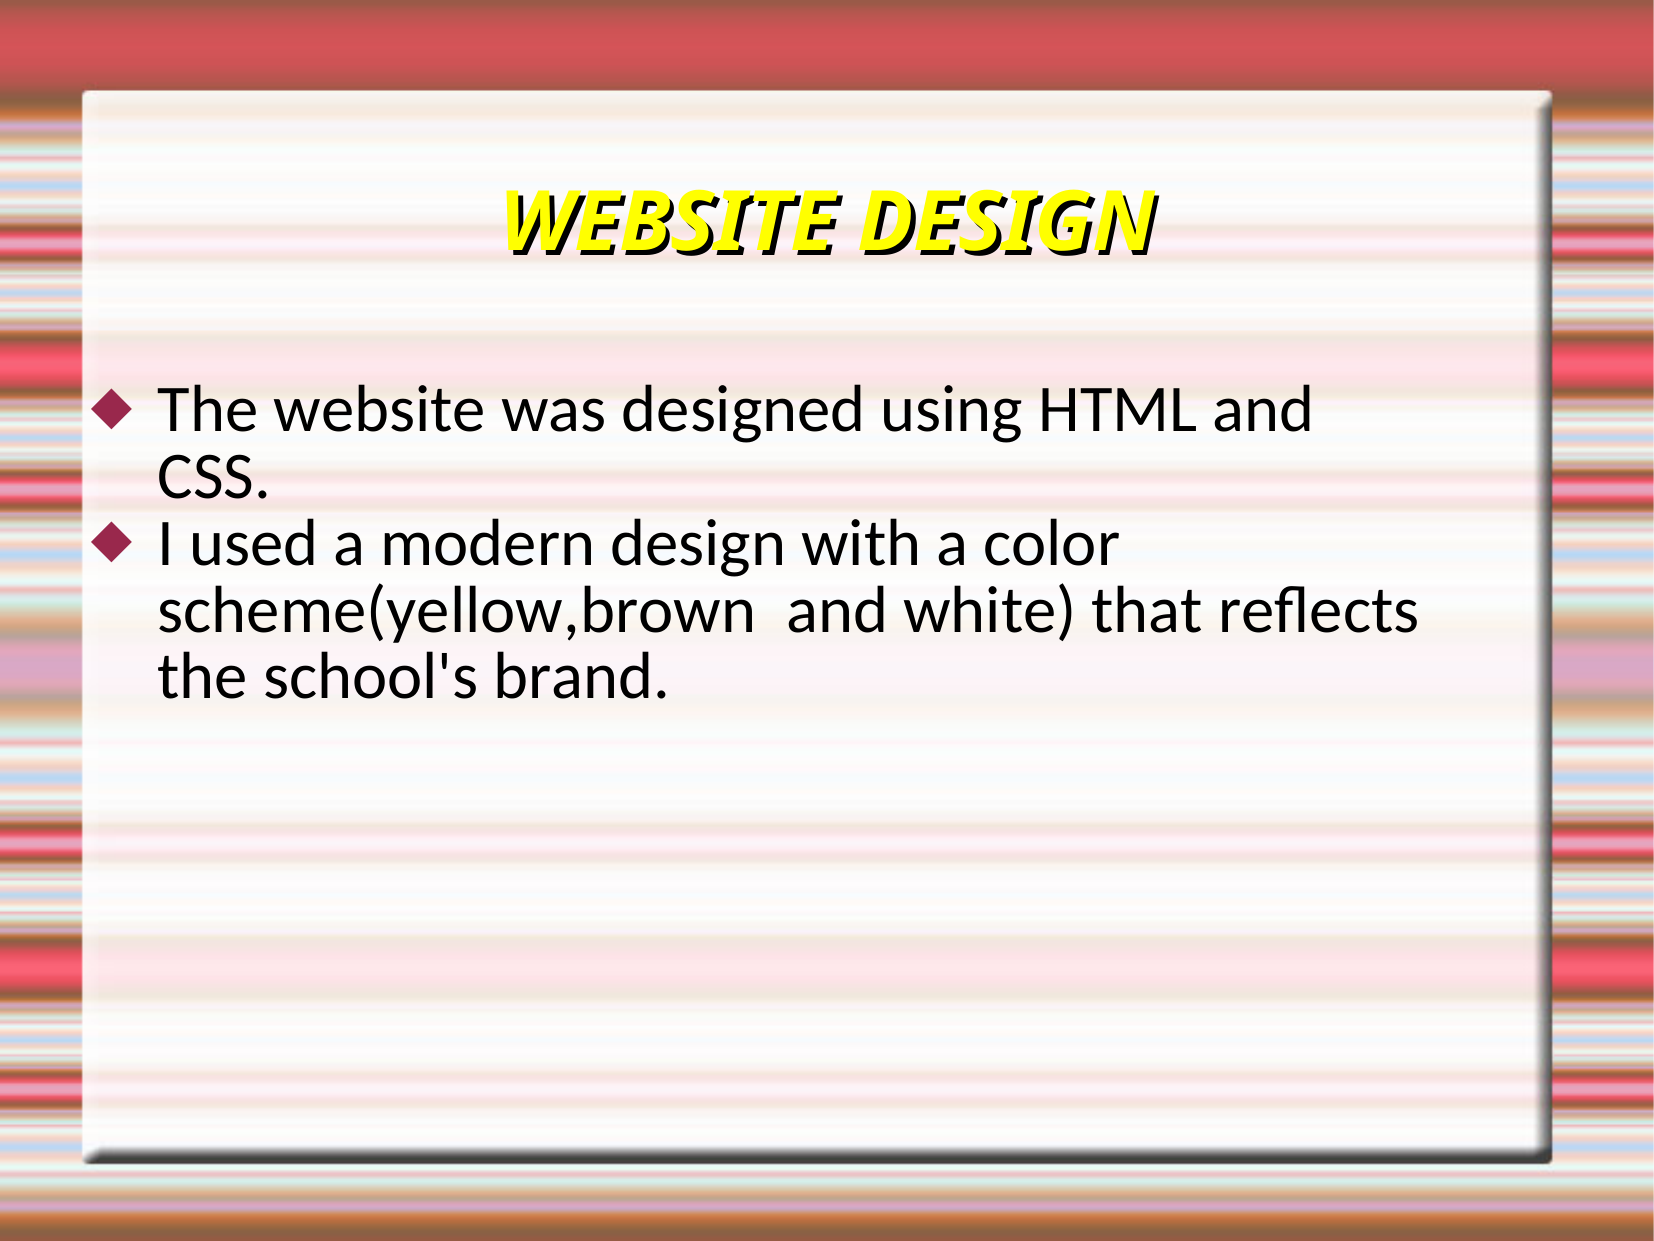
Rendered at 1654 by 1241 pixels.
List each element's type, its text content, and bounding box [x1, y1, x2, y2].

title WEBSITE DESIGN [121, 114, 1534, 322]
list The website was designed using HTML and CSS. I used a modern design with a color scheme(yellow,brown and white) that reflects the school's brand. [75, 315, 1441, 1000]
picture [0, 0, 1654, 1241]
